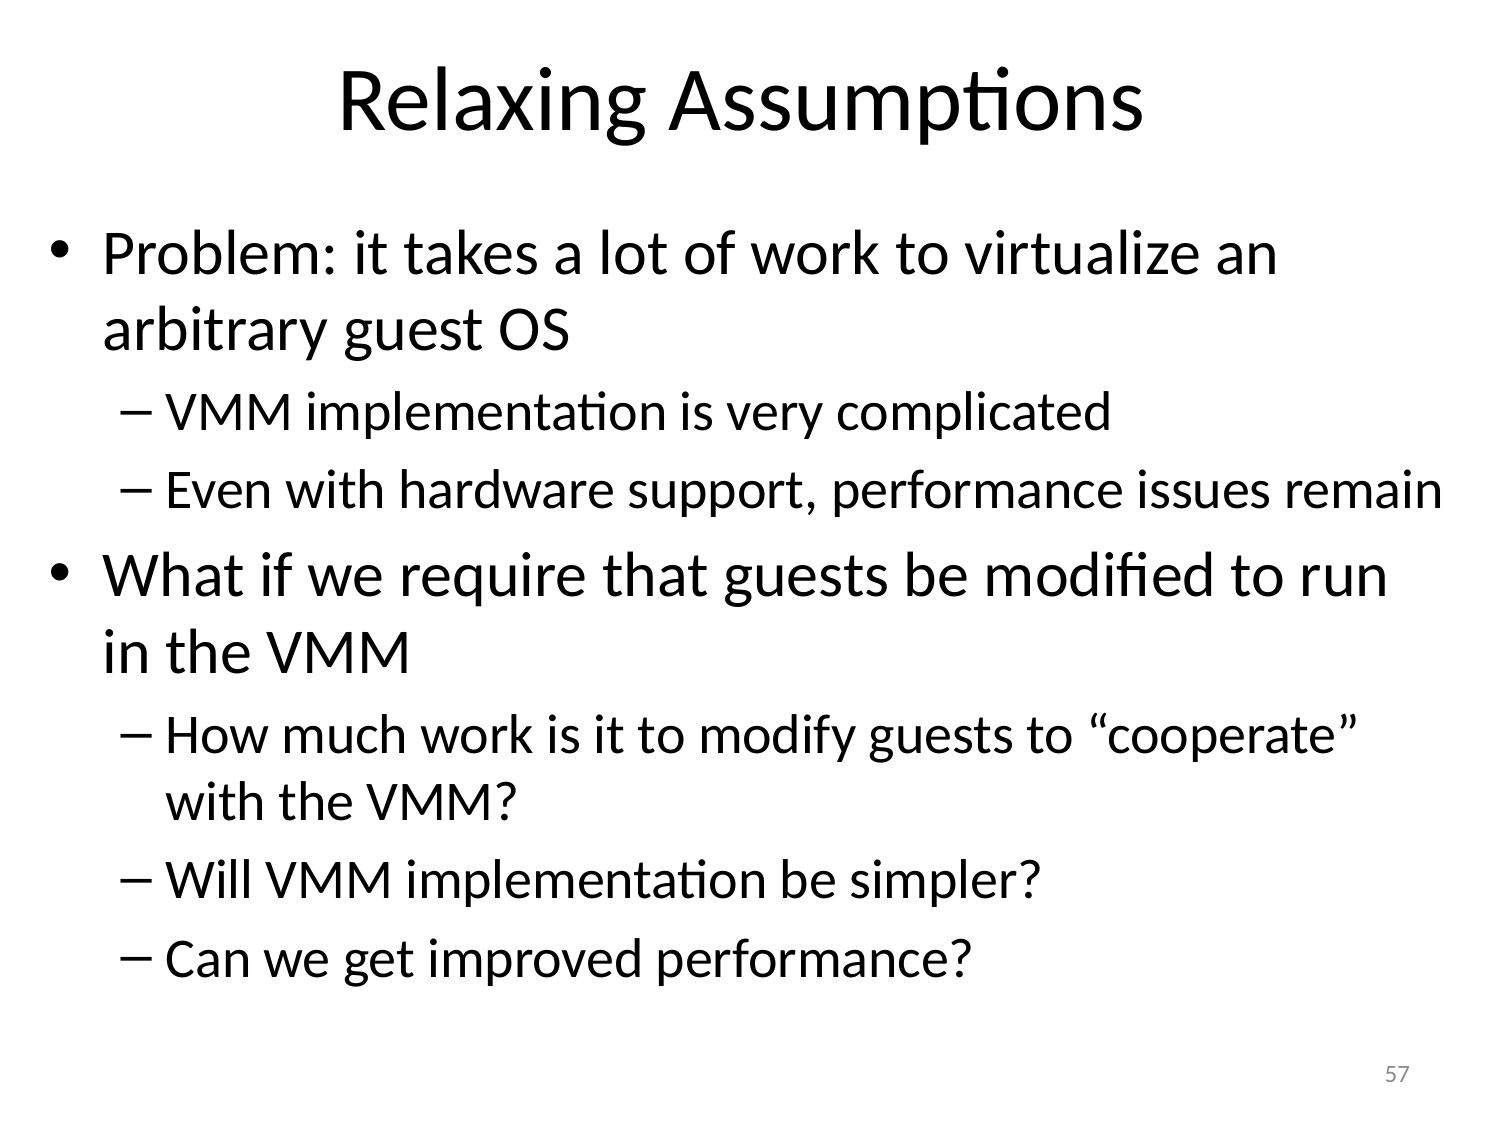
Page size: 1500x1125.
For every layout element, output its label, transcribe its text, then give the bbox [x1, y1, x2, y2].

list Problem: it takes a lot of work to virtualize an arbitrary guest OS VMM implementation is very complicated Even with hardware support, performance issues remain What if we require that guests be modified to run in the VMM How much work is it to modify guests to “cooperate” with the VMM? Will VMM implementation be simpler? Can we get improved performance? [33, 202, 1467, 1041]
slide_number <number> [1074, 1042, 1425, 1103]
title Relaxing Assumptions [75, 0, 1410, 188]
